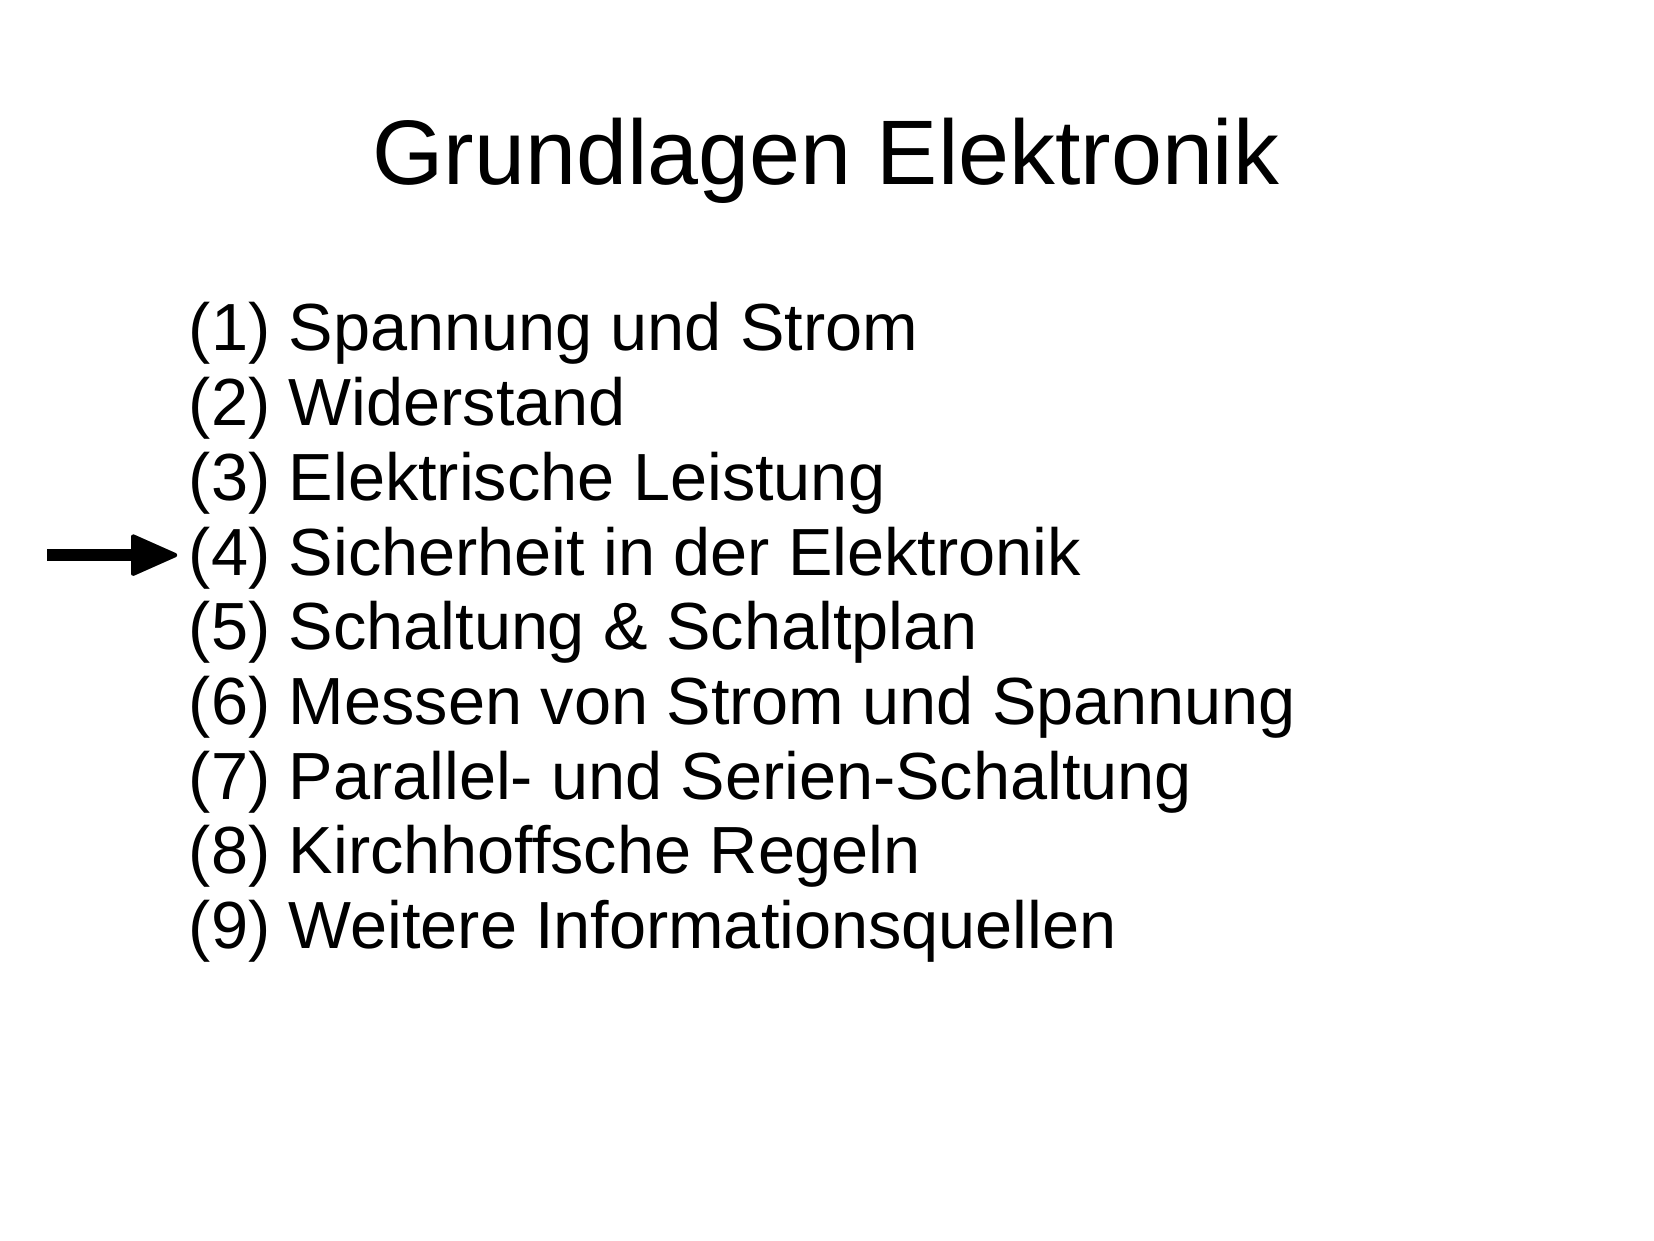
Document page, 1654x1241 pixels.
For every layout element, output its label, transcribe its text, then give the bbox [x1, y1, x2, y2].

title Grundlagen Elektronik [82, 49, 1571, 257]
subtitle Spannung und Strom Widerstand Elektrische Leistung Sicherheit in der Elektronik Schaltung & Schaltplan Messen von Strom und Spannung Parallel- und Serien-Schaltung Kirchhoffsche Regeln Weitere Informationsquellen [188, 290, 1571, 1010]
